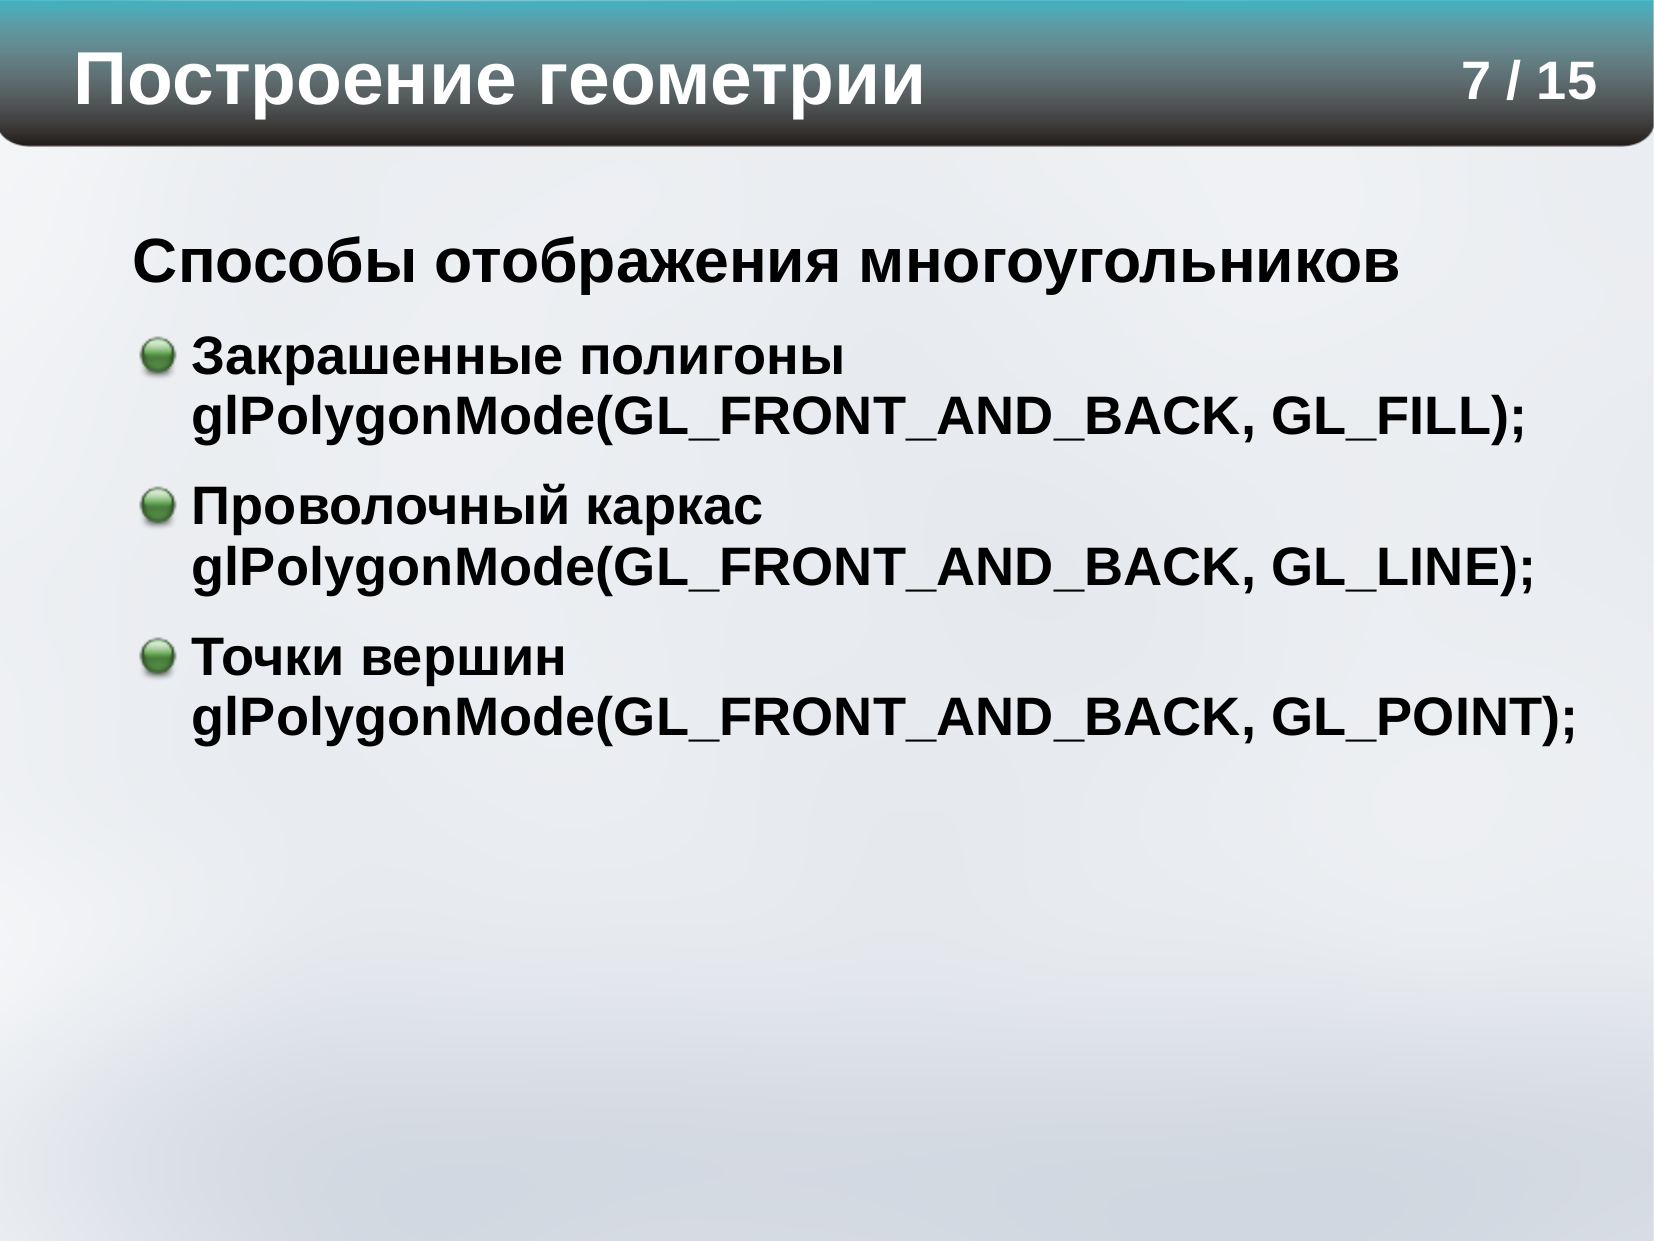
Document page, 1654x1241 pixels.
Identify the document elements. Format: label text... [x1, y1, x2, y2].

text_box Способы отображения многоугольников Закрашенные полигоны glPolygonMode(GL_FRONT_AND_BACK, GL_FILL); Проволочный каркас glPolygonMode(GL_FRONT_AND_BACK, GL_LINE); Точки вершин glPolygonMode(GL_FRONT_AND_BACK, GL_POINT); [118, 218, 1625, 755]
picture [0, 0, 1654, 1241]
text_box Построение геометрии [59, 29, 1418, 129]
text_box <номер> / 15 [1446, 42, 1654, 179]
